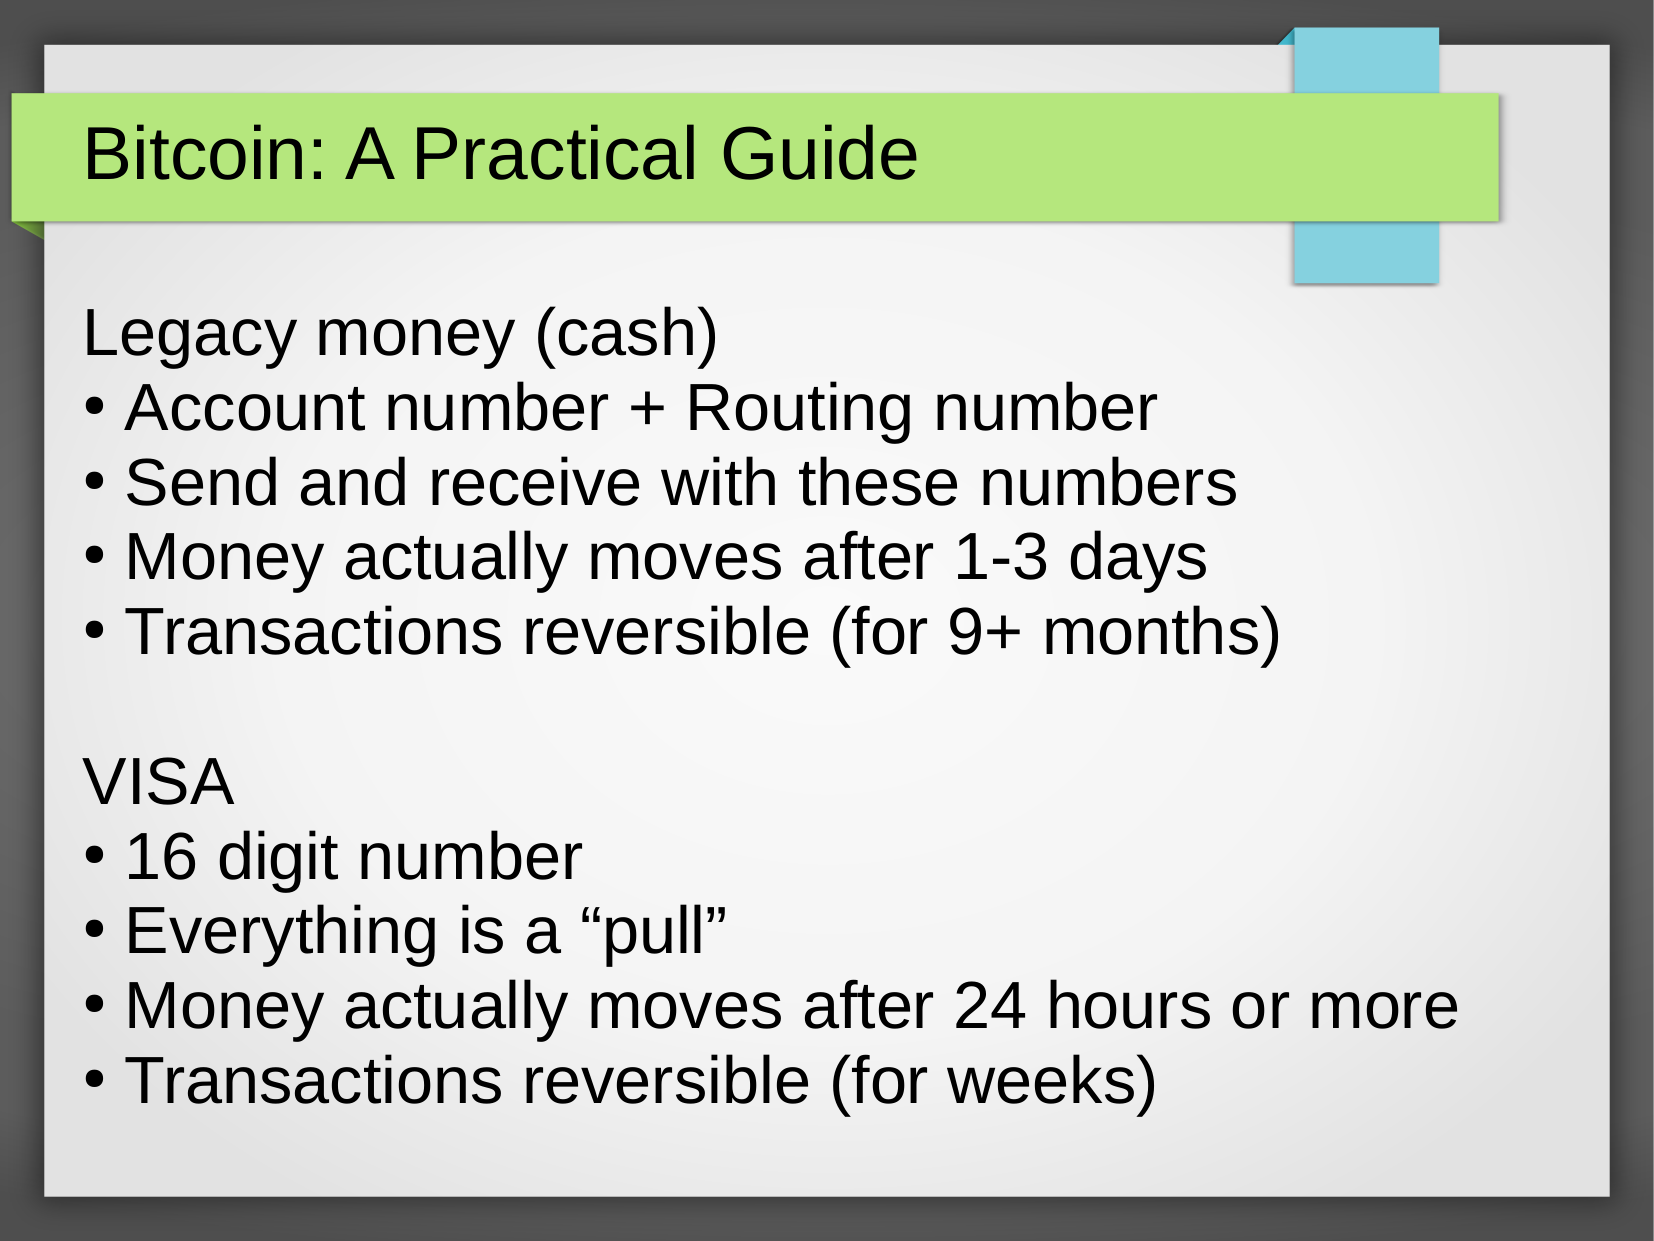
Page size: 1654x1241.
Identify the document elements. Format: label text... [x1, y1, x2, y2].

subtitle Legacy money (cash) Account number + Routing number Send and receive with these numbers Money actually moves after 1-3 days Transactions reversible (for 9+ months) VISA 16 digit number Everything is a “pull” Money actually moves after 24 hours or more Transactions reversible (for weeks) [82, 295, 1571, 1193]
picture [0, 0, 1654, 1241]
title Bitcoin: A Practical Guide [82, 94, 1264, 213]
